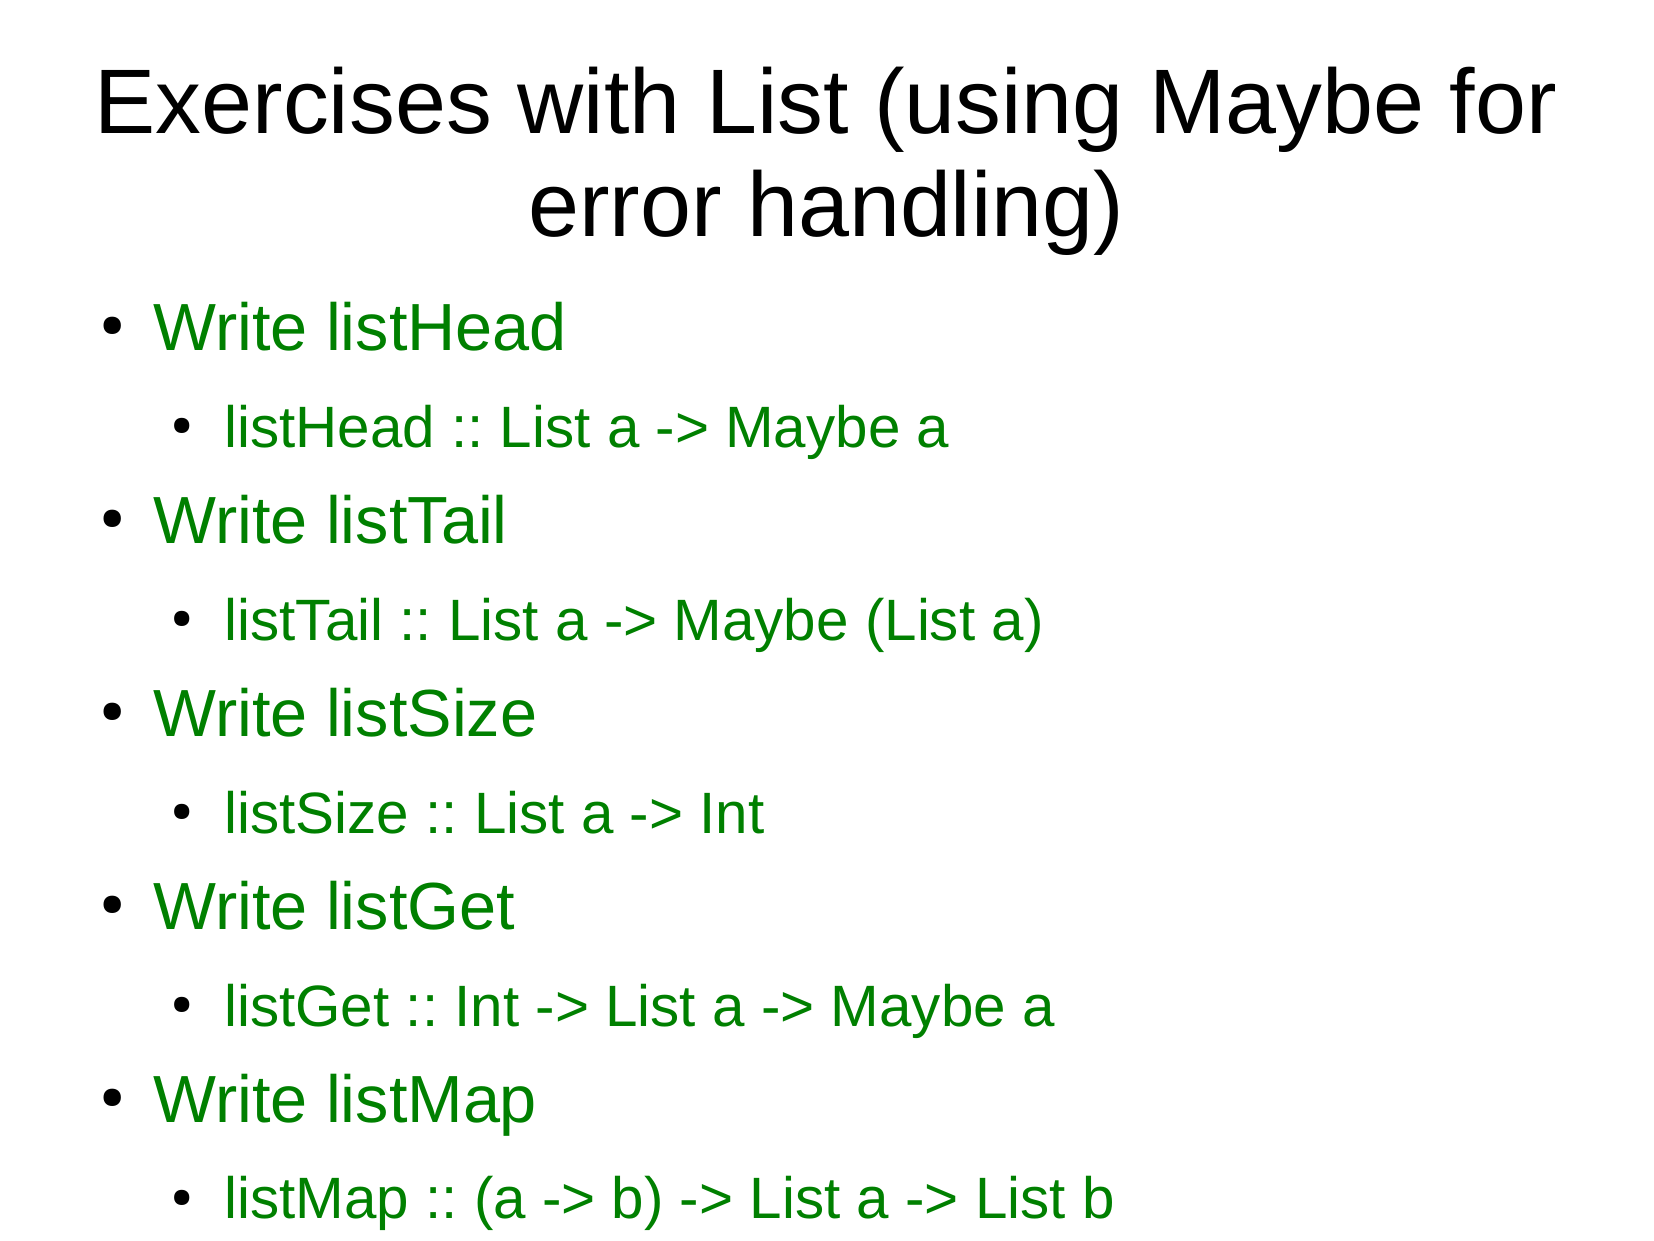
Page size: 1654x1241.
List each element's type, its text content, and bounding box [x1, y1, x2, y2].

list Write listHead listHead :: List a -> Maybe a Write listTail listTail :: List a -> Maybe (List a) Write listSize listSize :: List a -> Int Write listGet listGet :: Int -> List a -> Maybe a Write listMap listMap :: (a -> b) -> List a -> List b [82, 290, 1571, 1241]
title Exercises with List (using Maybe for error handling) [82, 50, 1571, 256]
